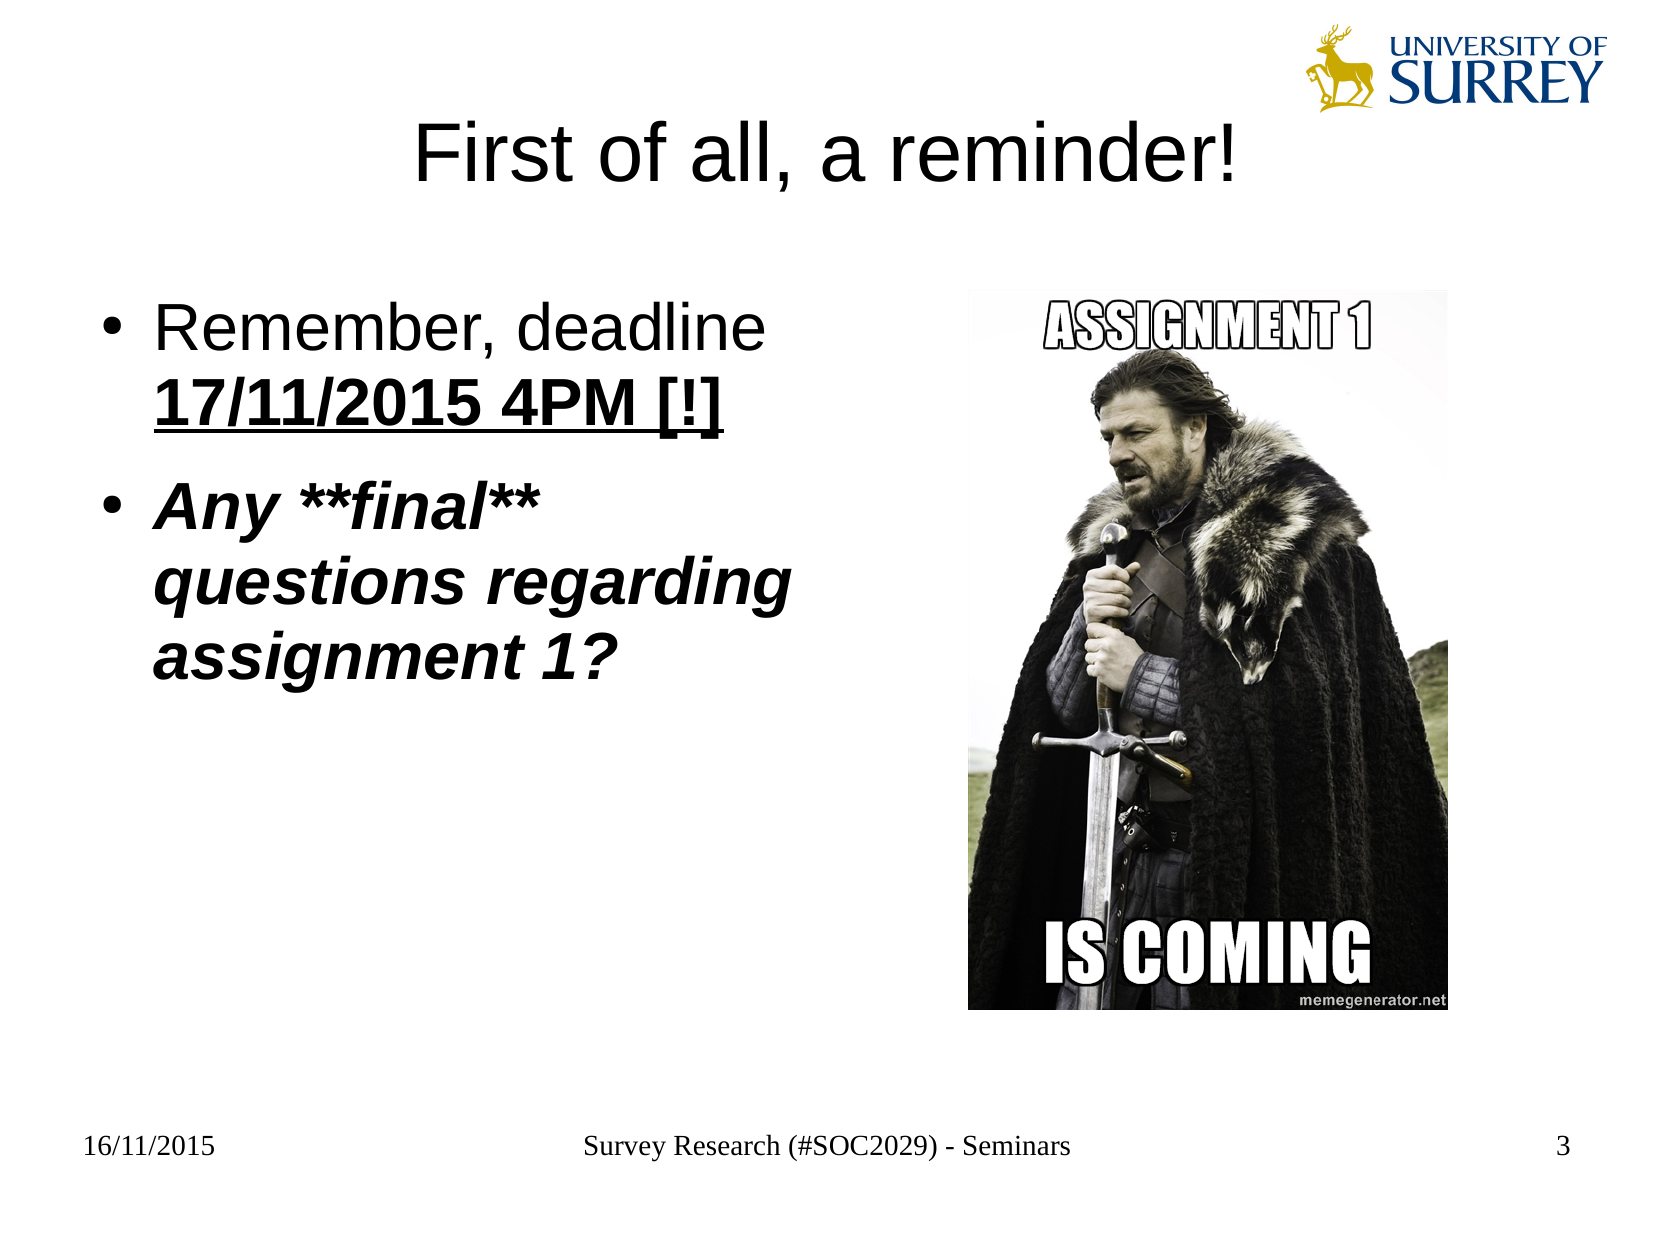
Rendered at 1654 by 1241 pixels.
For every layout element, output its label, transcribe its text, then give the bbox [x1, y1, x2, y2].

title First of all, a reminder! [82, 49, 1571, 257]
picture [968, 290, 1448, 1010]
list Remember, deadline 17/11/2015 4PM [!] Any **final** questions regarding assignment 1? [82, 290, 809, 1010]
picture [1306, 23, 1607, 113]
